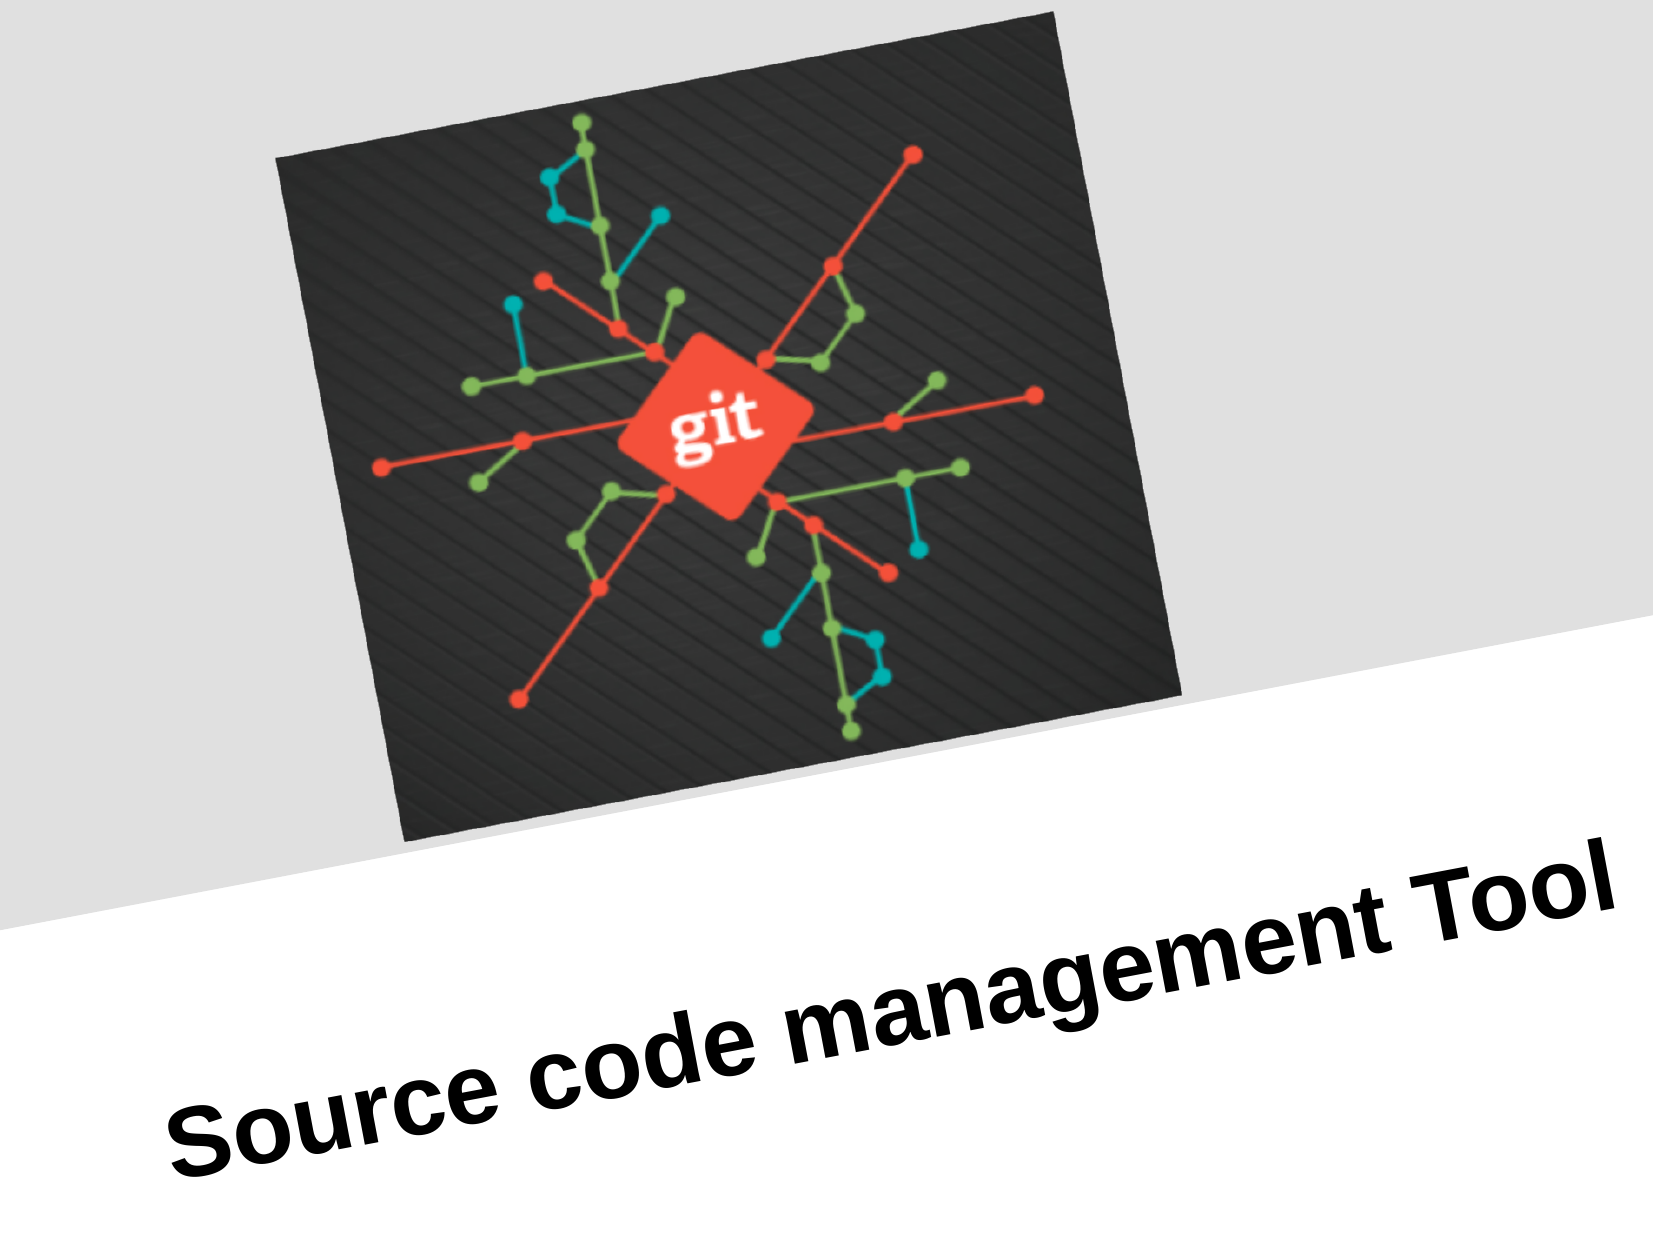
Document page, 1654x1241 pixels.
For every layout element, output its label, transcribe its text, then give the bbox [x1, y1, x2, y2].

title Git Source code management Tool [19, 130, 1632, 1204]
picture [274, 11, 1182, 842]
text_box [100, 637, 1556, 1040]
